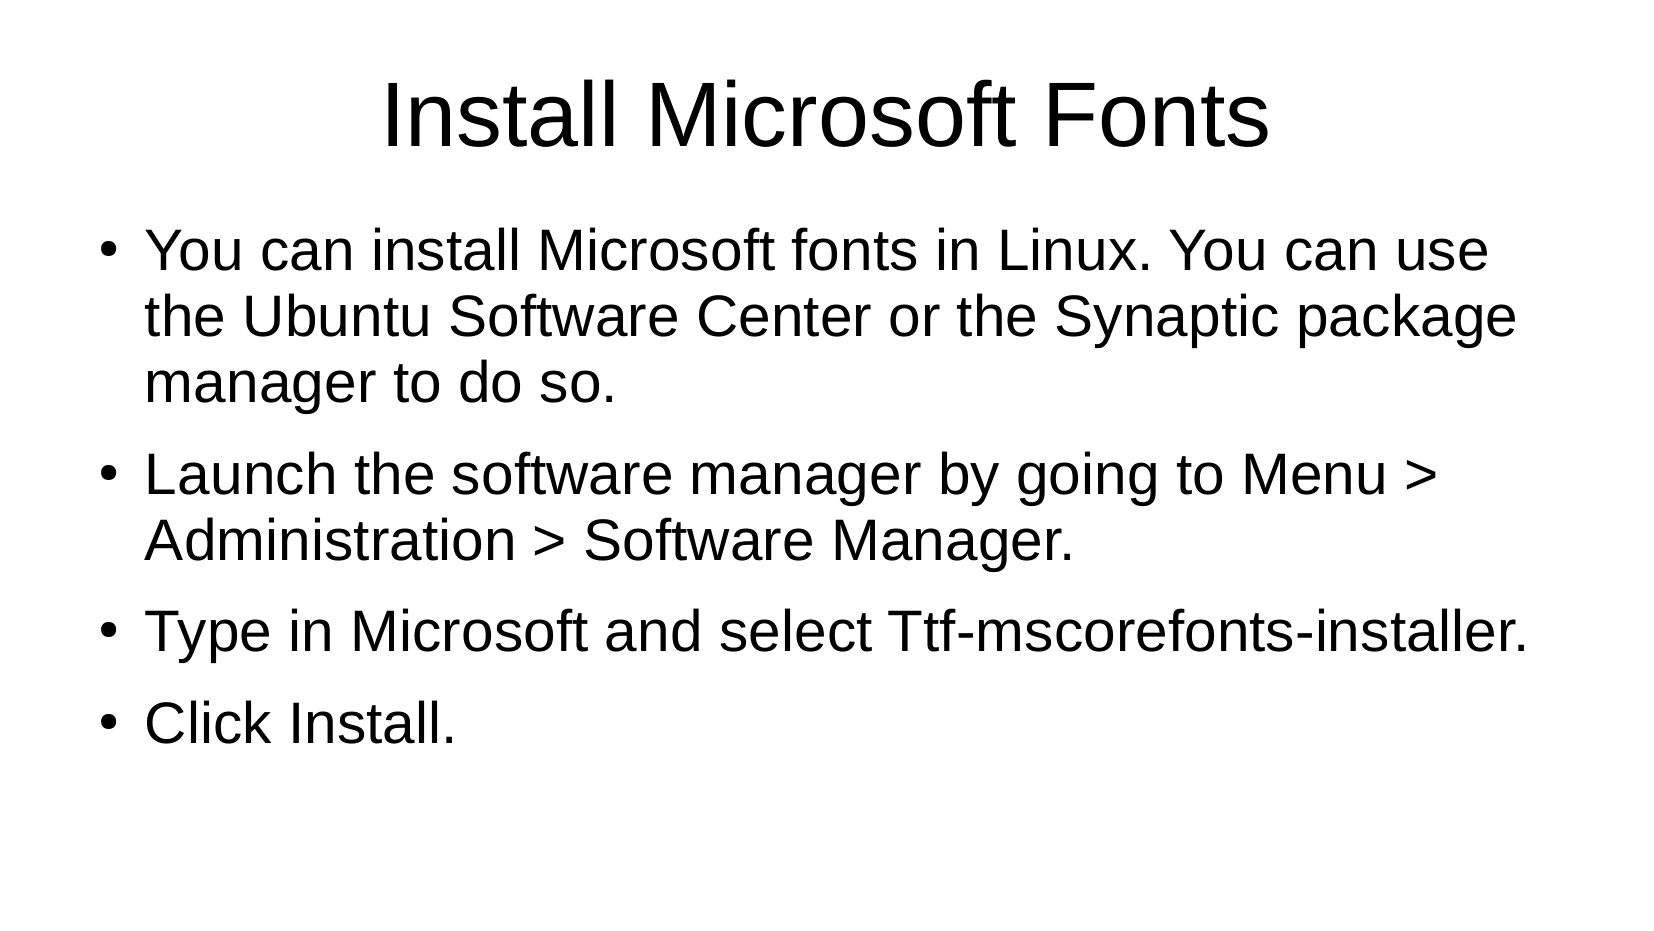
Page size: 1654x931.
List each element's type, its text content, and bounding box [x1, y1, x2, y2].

title Install Microsoft Fonts [82, 37, 1571, 193]
list You can install Microsoft fonts in Linux. You can use the Ubuntu Software Center or the Synaptic package manager to do so. Launch the software manager by going to Menu > Administration > Software Manager. Type in Microsoft and select Ttf-mscorefonts-installer. Click Install. [82, 217, 1571, 758]
